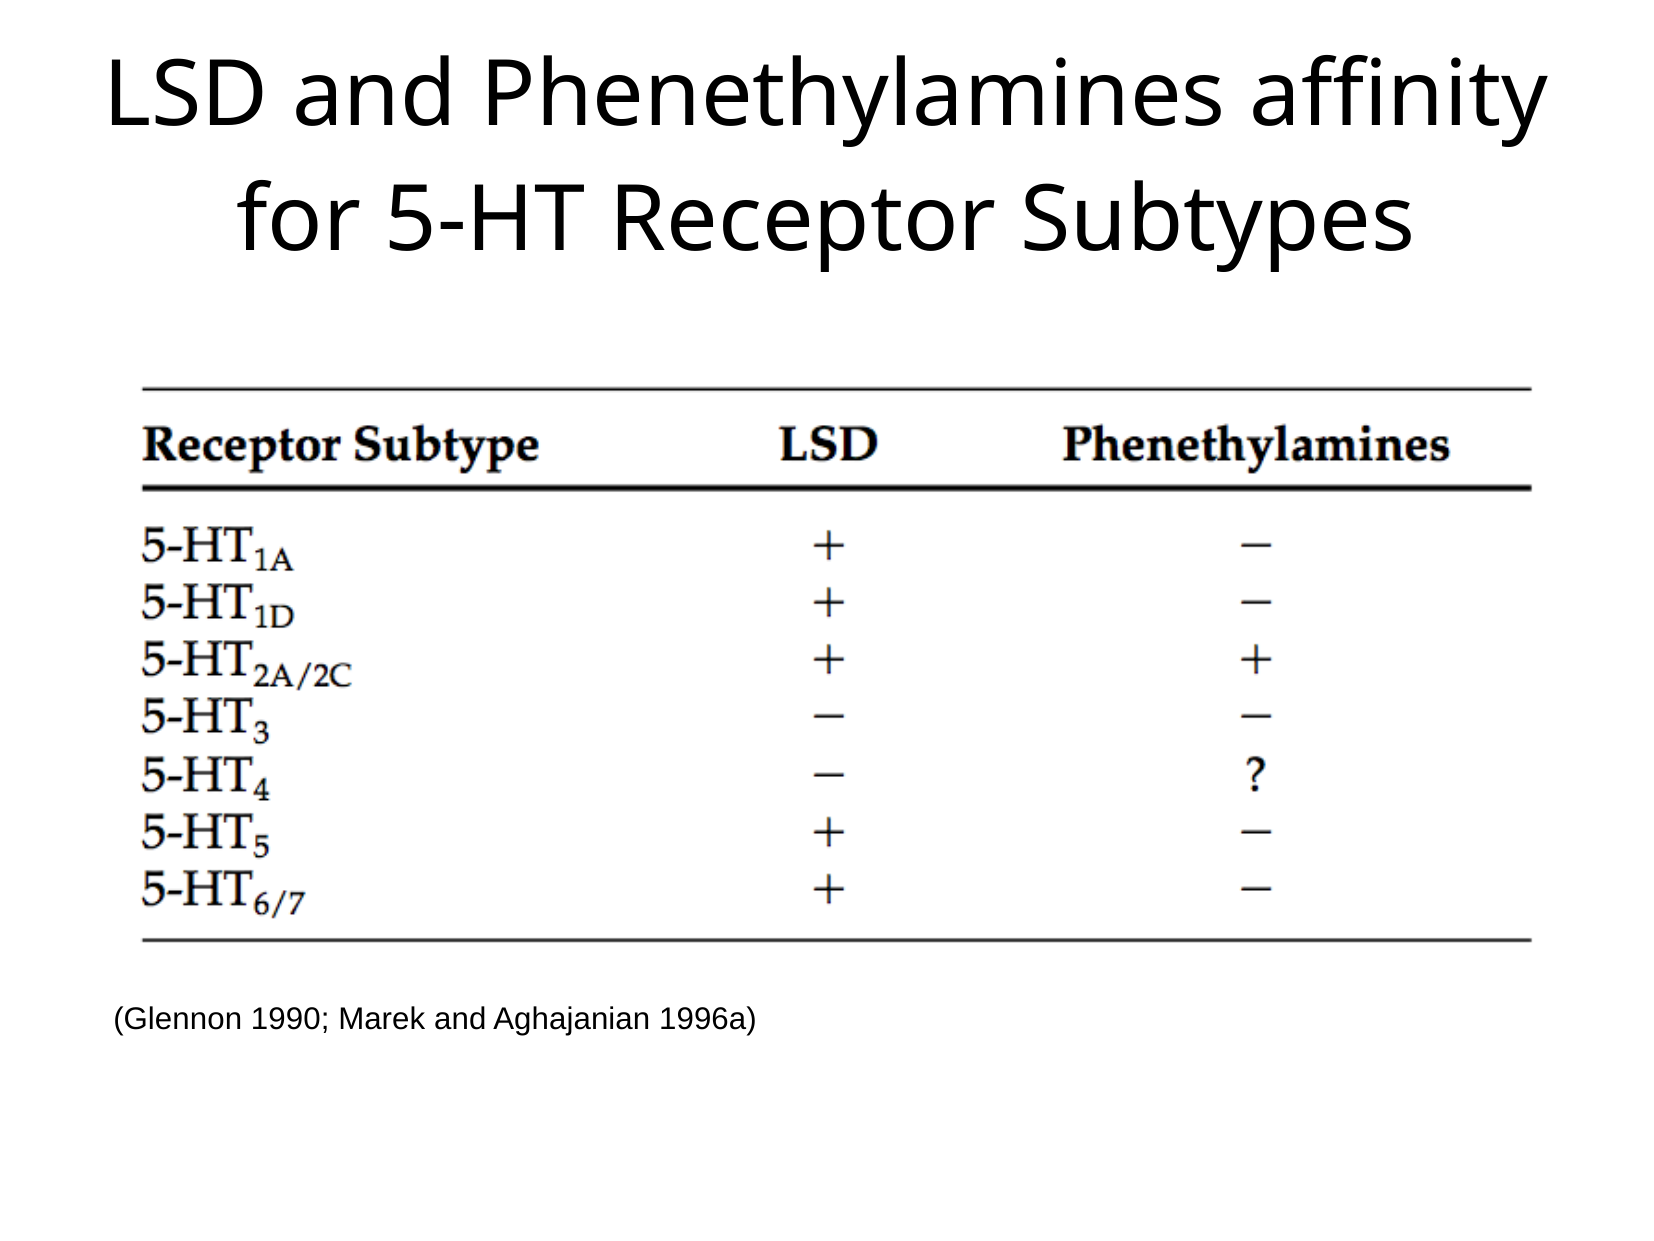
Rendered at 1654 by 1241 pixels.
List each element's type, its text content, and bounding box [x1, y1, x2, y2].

text_box (Glennon 1990; Marek and Aghajanian 1996a) [89, 993, 1415, 1096]
picture [82, 375, 1571, 1060]
title LSD and Phenethylamines affinity for 5-HT Receptor Subtypes [82, 49, 1571, 257]
